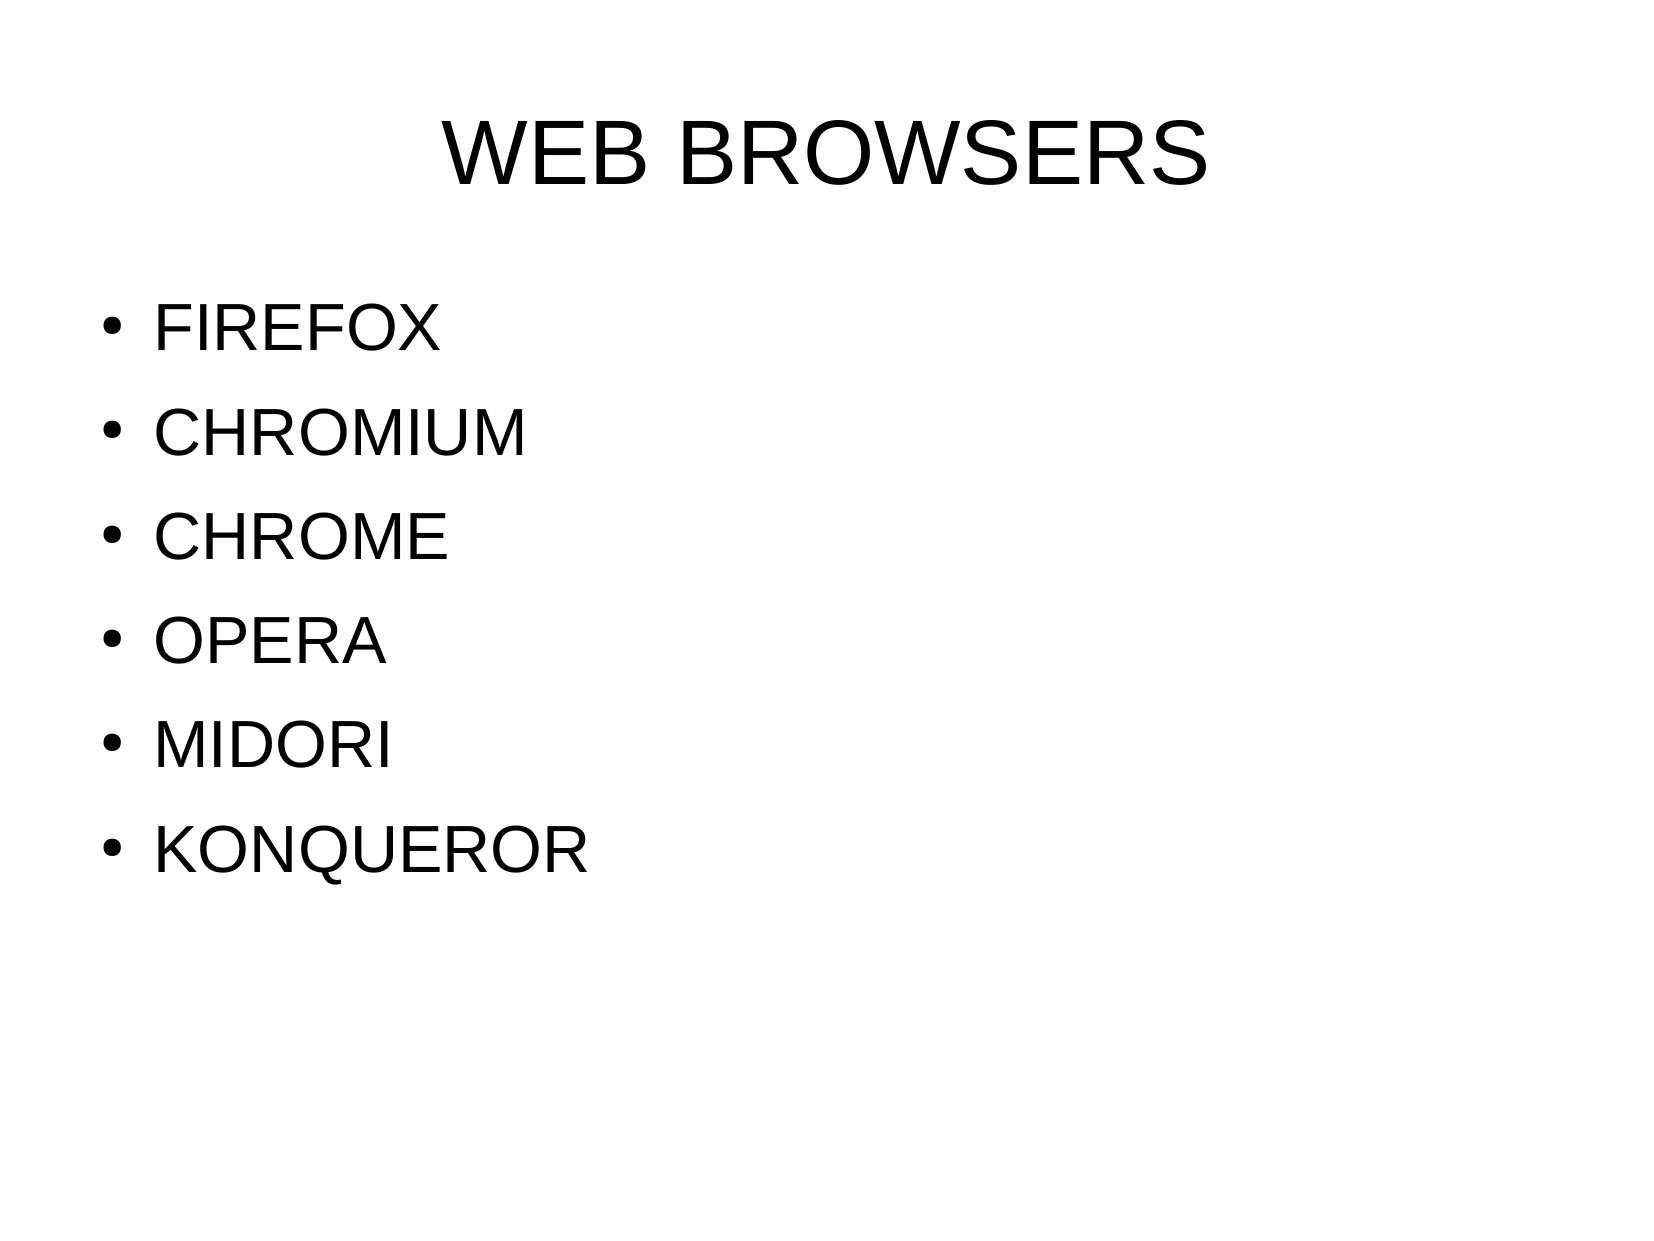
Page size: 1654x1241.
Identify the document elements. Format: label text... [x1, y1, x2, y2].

list FIREFOX CHROMIUM CHROME OPERA MIDORI KONQUEROR [82, 290, 1571, 1010]
title WEB BROWSERS [82, 49, 1571, 257]
